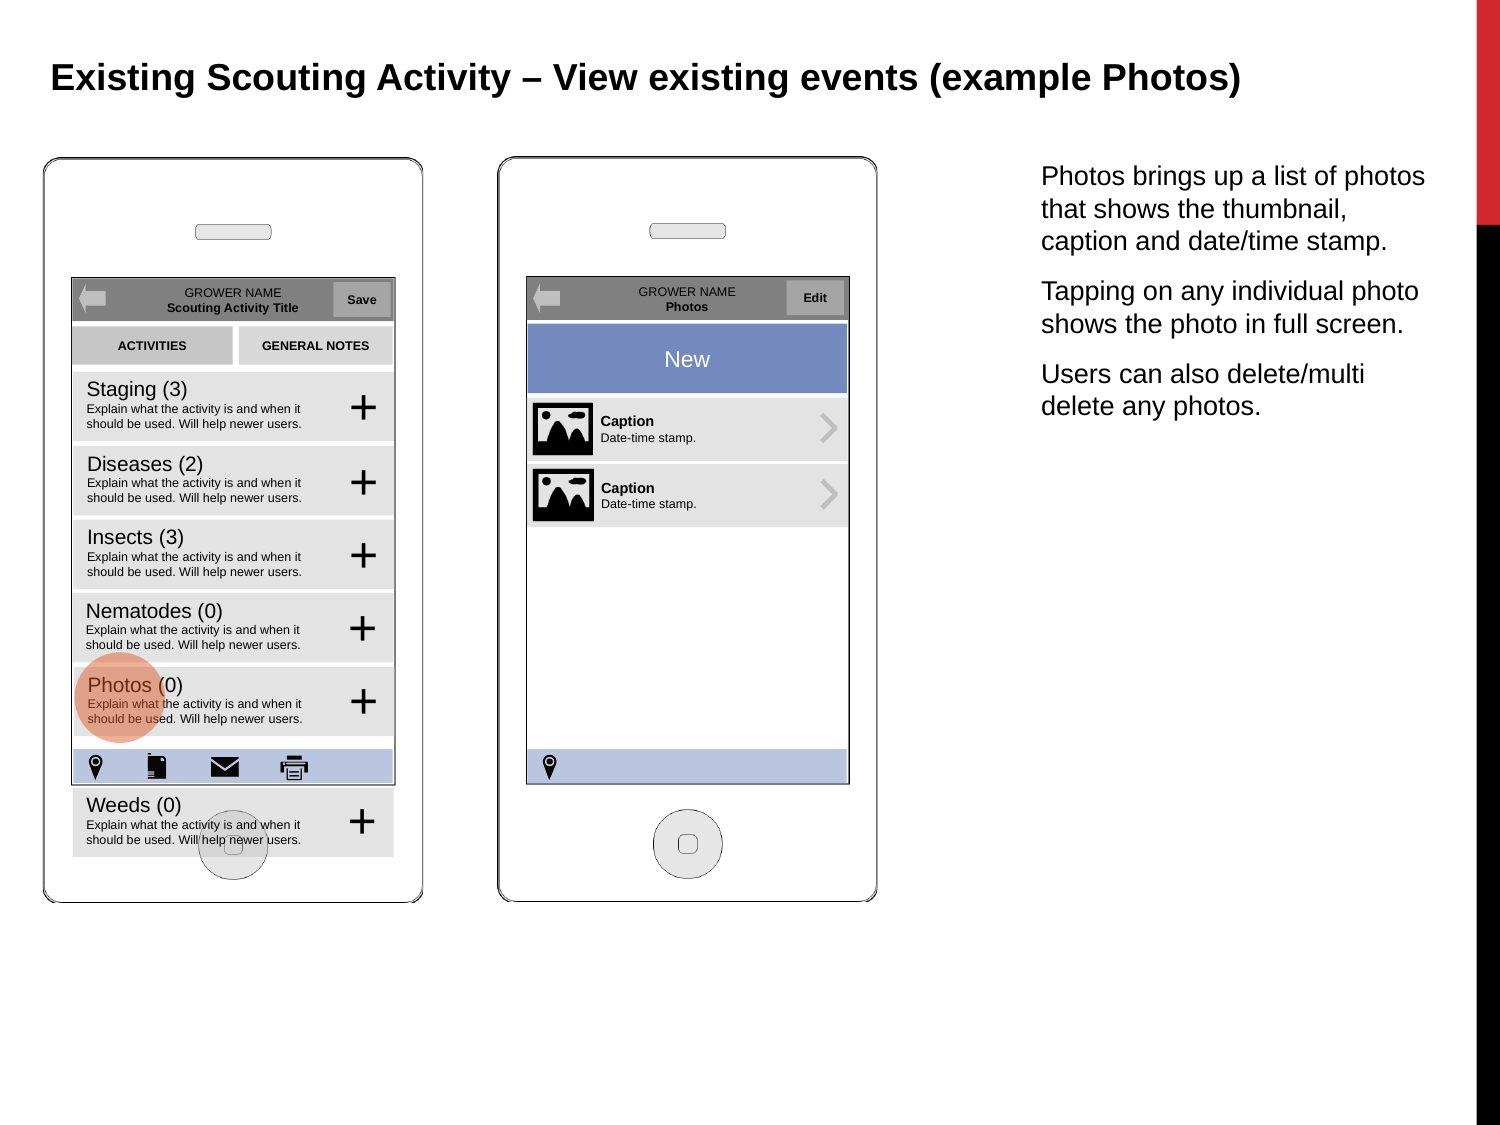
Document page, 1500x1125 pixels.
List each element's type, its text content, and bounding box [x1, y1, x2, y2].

text_box + [334, 366, 394, 441]
text_box + [333, 588, 393, 663]
text_box Weeds (0) Explain what the activity is and when it should be used. Will help newer users. [71, 784, 332, 855]
text_box [73, 519, 334, 589]
text_box GROWER NAME Scouting Activity Title [72, 278, 394, 322]
text_box Photos (0) Explain what the activity is and when it should be used. Will help newer users. [149, 663, 334, 734]
text_box Staging (3) Explain what the activity is and when it should be used. Will help newer users. [71, 368, 334, 439]
text_box Caption Date-time stamp. [604, 471, 804, 519]
text_box Save [333, 282, 391, 317]
text_box New [527, 323, 847, 394]
text_box Insects (3) Explain what the activity is and when it should be used. Will help newer users. [72, 516, 330, 587]
text_box Diseases (2) Explain what the activity is and when it should be used. Will help newer users. [72, 442, 334, 513]
text_box [604, 463, 848, 528]
text_box + [334, 661, 394, 736]
text_box [72, 592, 396, 743]
text_box Existing Scouting Activity – View existing events (example Photos) [39, 47, 1254, 104]
text_box Caption Date-time stamp. [603, 404, 804, 453]
text_box GENERAL NOTES [238, 326, 393, 365]
text_box GROWER NAME Photos [526, 277, 848, 320]
text_box + [334, 441, 394, 514]
text_box Photos brings up a list of photos that shows the thumbnail, caption and date/time stamp. Tapping on any individual photo shows the photo in full screen. Users can also delete/multi delete any photos. [1030, 153, 1448, 1097]
text_box [527, 749, 847, 783]
picture [42, 156, 424, 903]
text_box Edit [786, 280, 844, 316]
text_box [533, 283, 560, 313]
text_box [78, 283, 106, 314]
text_box [73, 749, 393, 783]
text_box + [332, 781, 392, 857]
text_box ACTIVITIES [71, 326, 233, 365]
text_box [603, 397, 848, 461]
text_box Nematodes (0) Explain what the activity is and when it should be used. Will help newer users. [71, 589, 332, 660]
text_box + [334, 514, 394, 590]
picture [497, 155, 878, 902]
